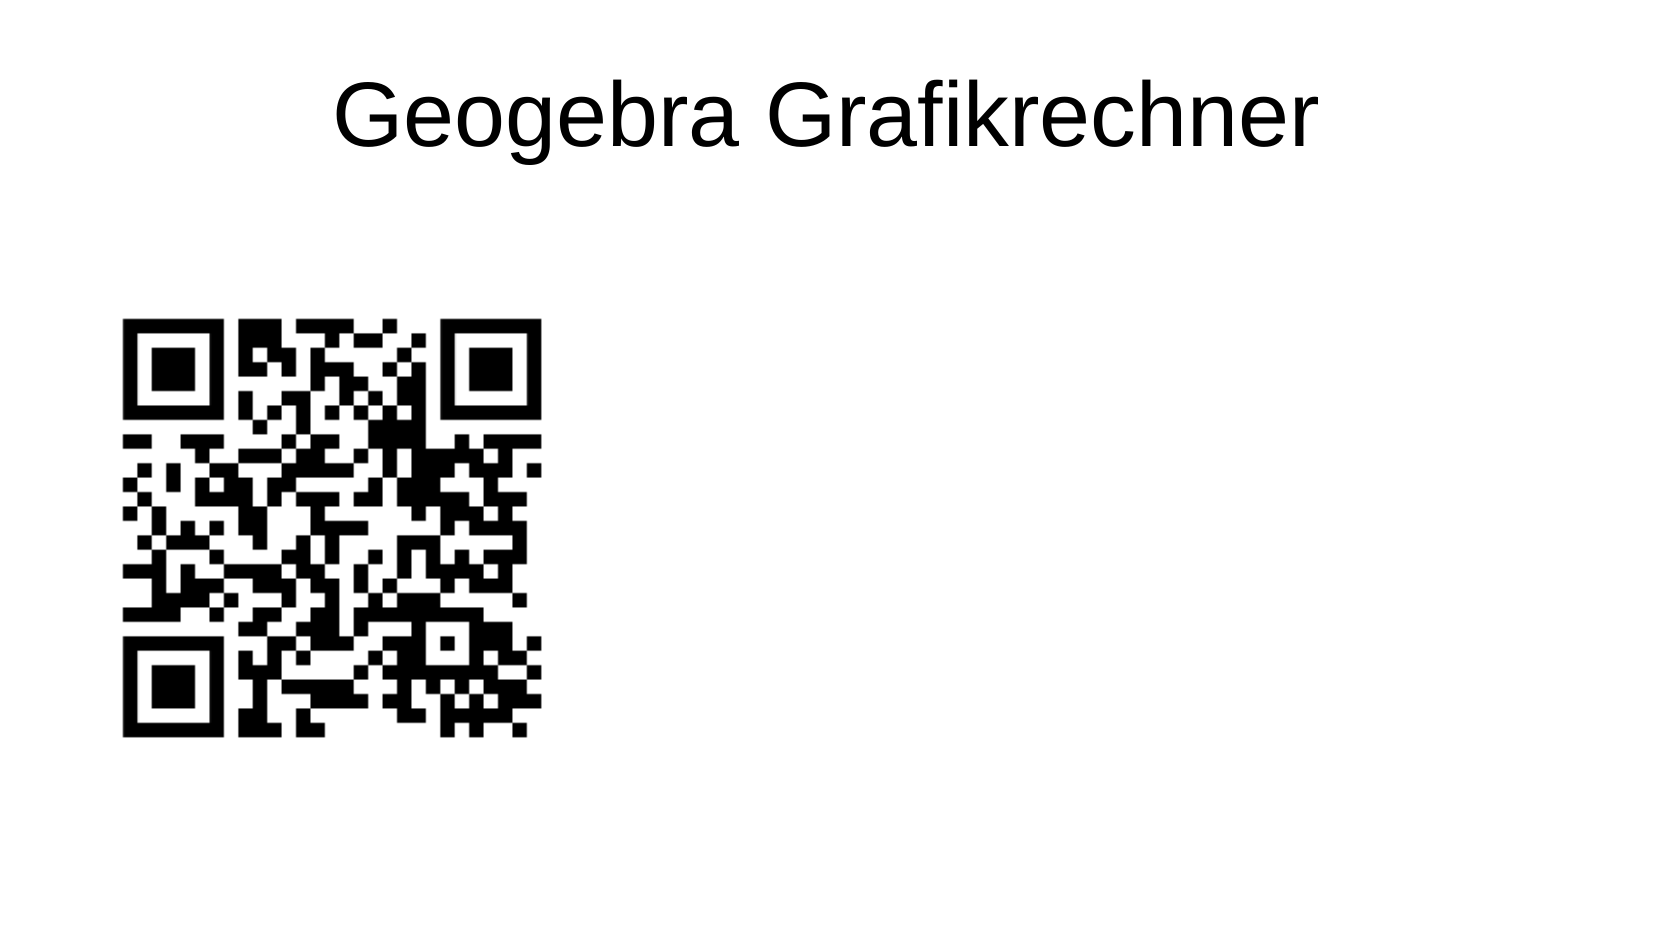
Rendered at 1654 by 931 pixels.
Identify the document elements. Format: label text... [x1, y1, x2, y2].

picture [62, 258, 603, 799]
title Geogebra Grafikrechner [82, 37, 1571, 193]
